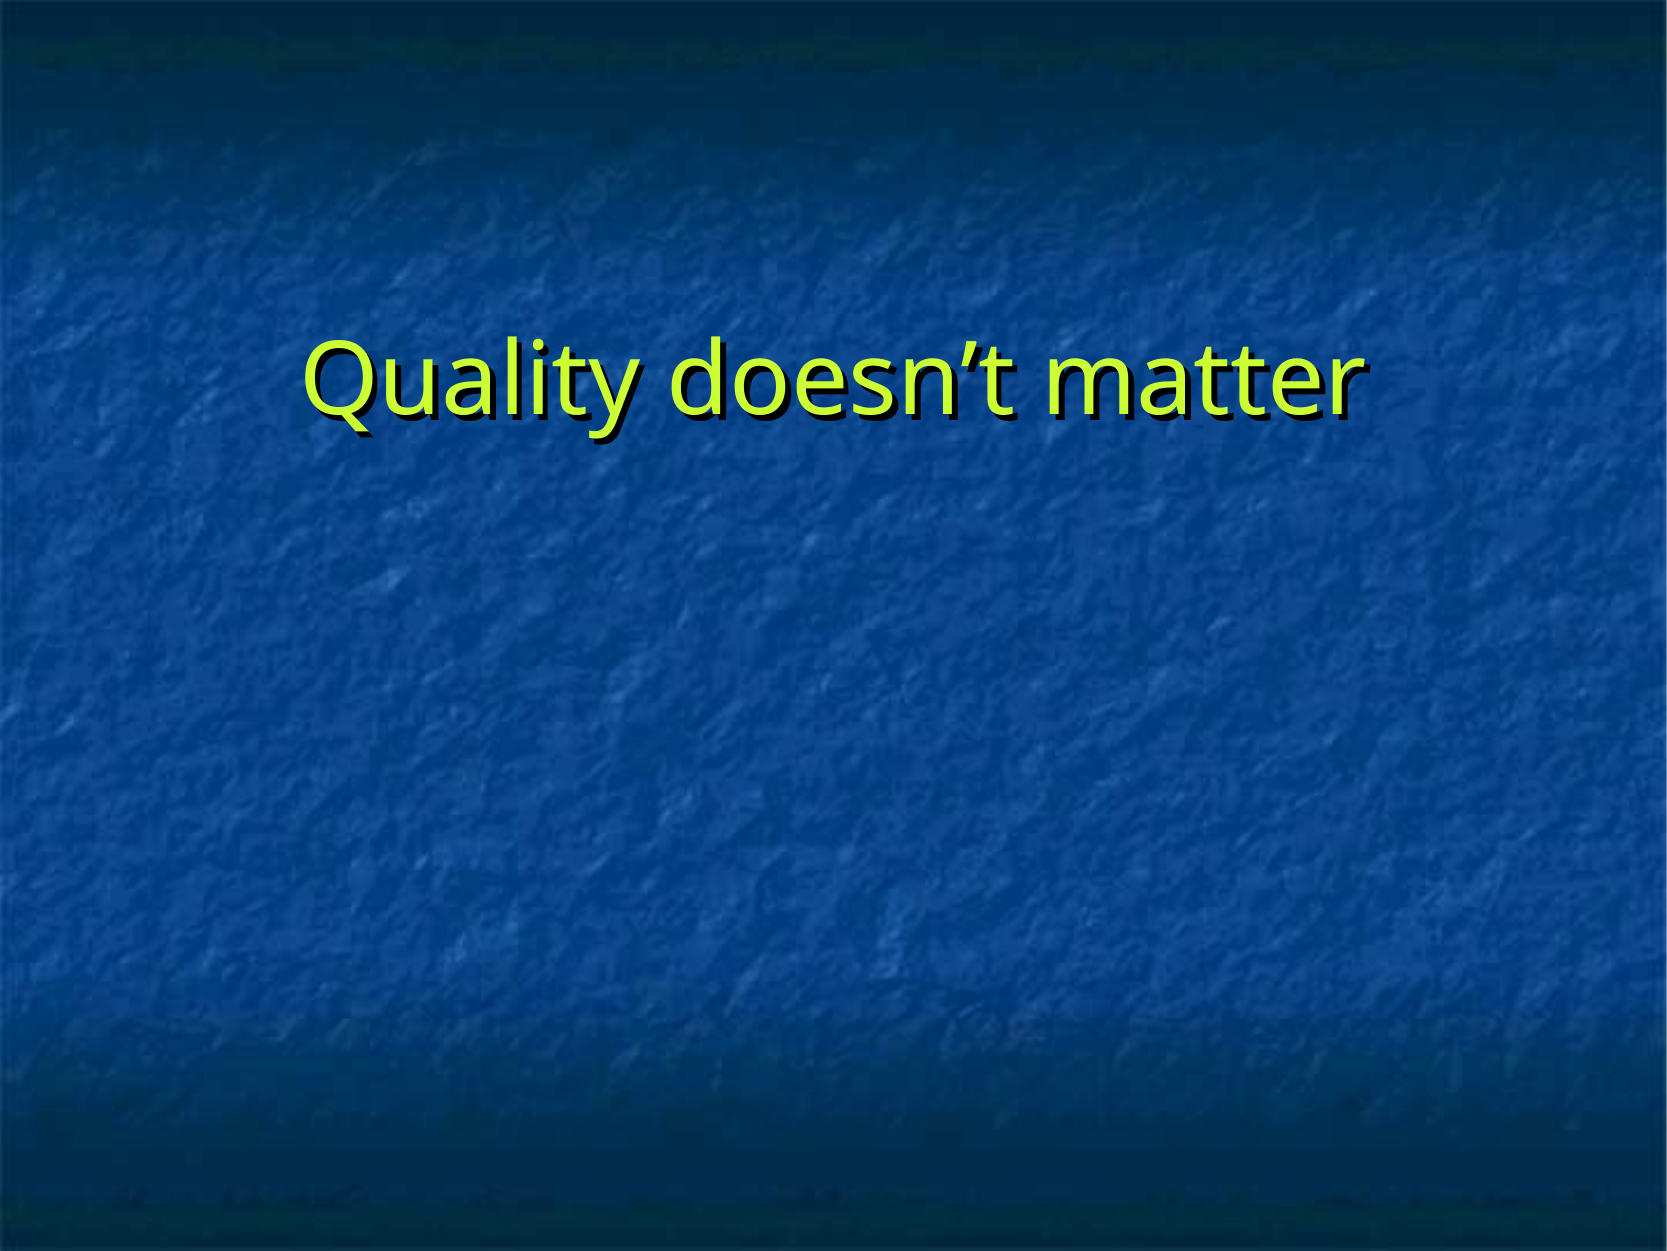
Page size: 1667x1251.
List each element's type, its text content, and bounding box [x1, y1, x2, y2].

title Quality doesn’t matter [125, 305, 1542, 640]
picture [0, 0, 1667, 1251]
